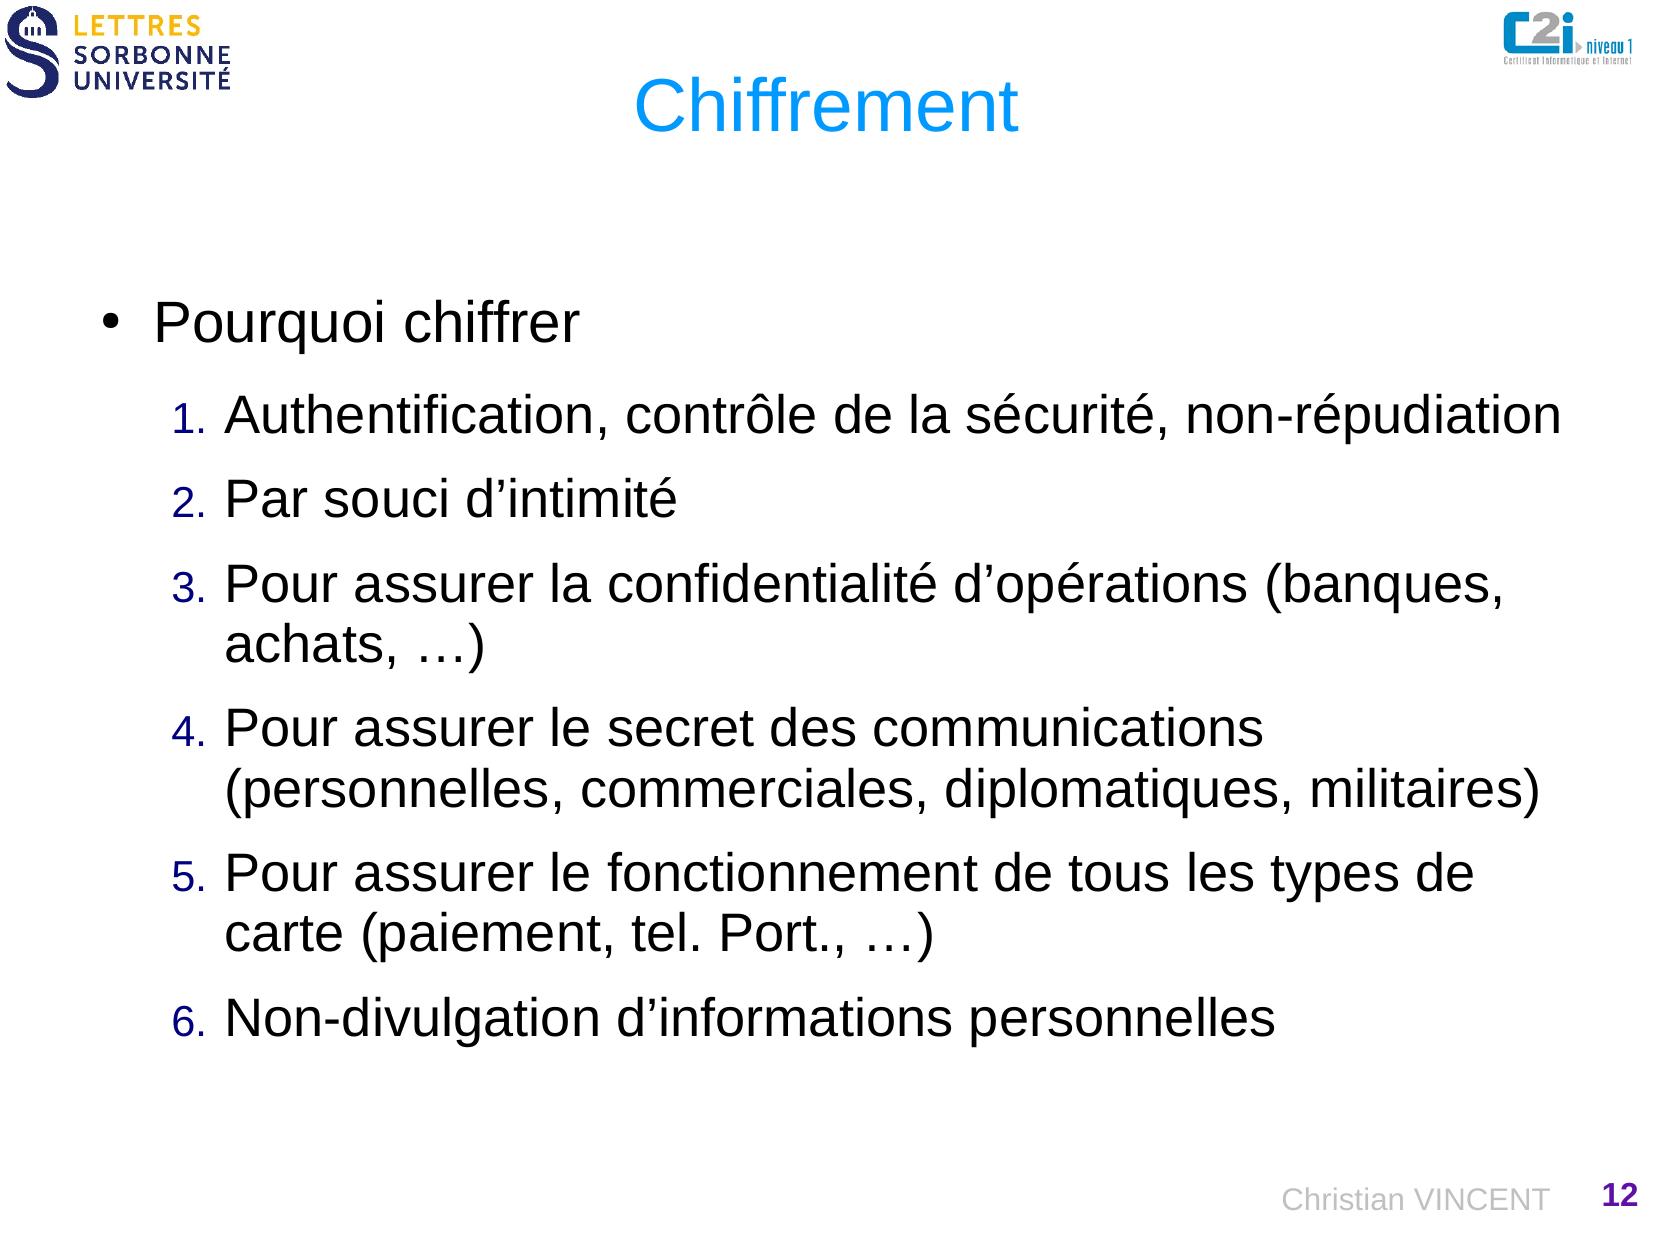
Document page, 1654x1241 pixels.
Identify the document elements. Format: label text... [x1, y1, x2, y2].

title Chiffrement [82, 2, 1571, 210]
picture [5, 6, 82, 98]
list Pourquoi chiffrer Authentification, contrôle de la sécurité, non-répudiation Par souci d’intimité Pour assurer la confidentialité d’opérations (banques, achats, …) Pour assurer le secret des communications (personnelles, commerciales, diplomatiques, militaires) Pour assurer le fonctionnement de tous les types de carte (paiement, tel. Port., …) Non-divulgation d’informations personnelles [82, 290, 1571, 1010]
picture [1571, 5, 1647, 71]
